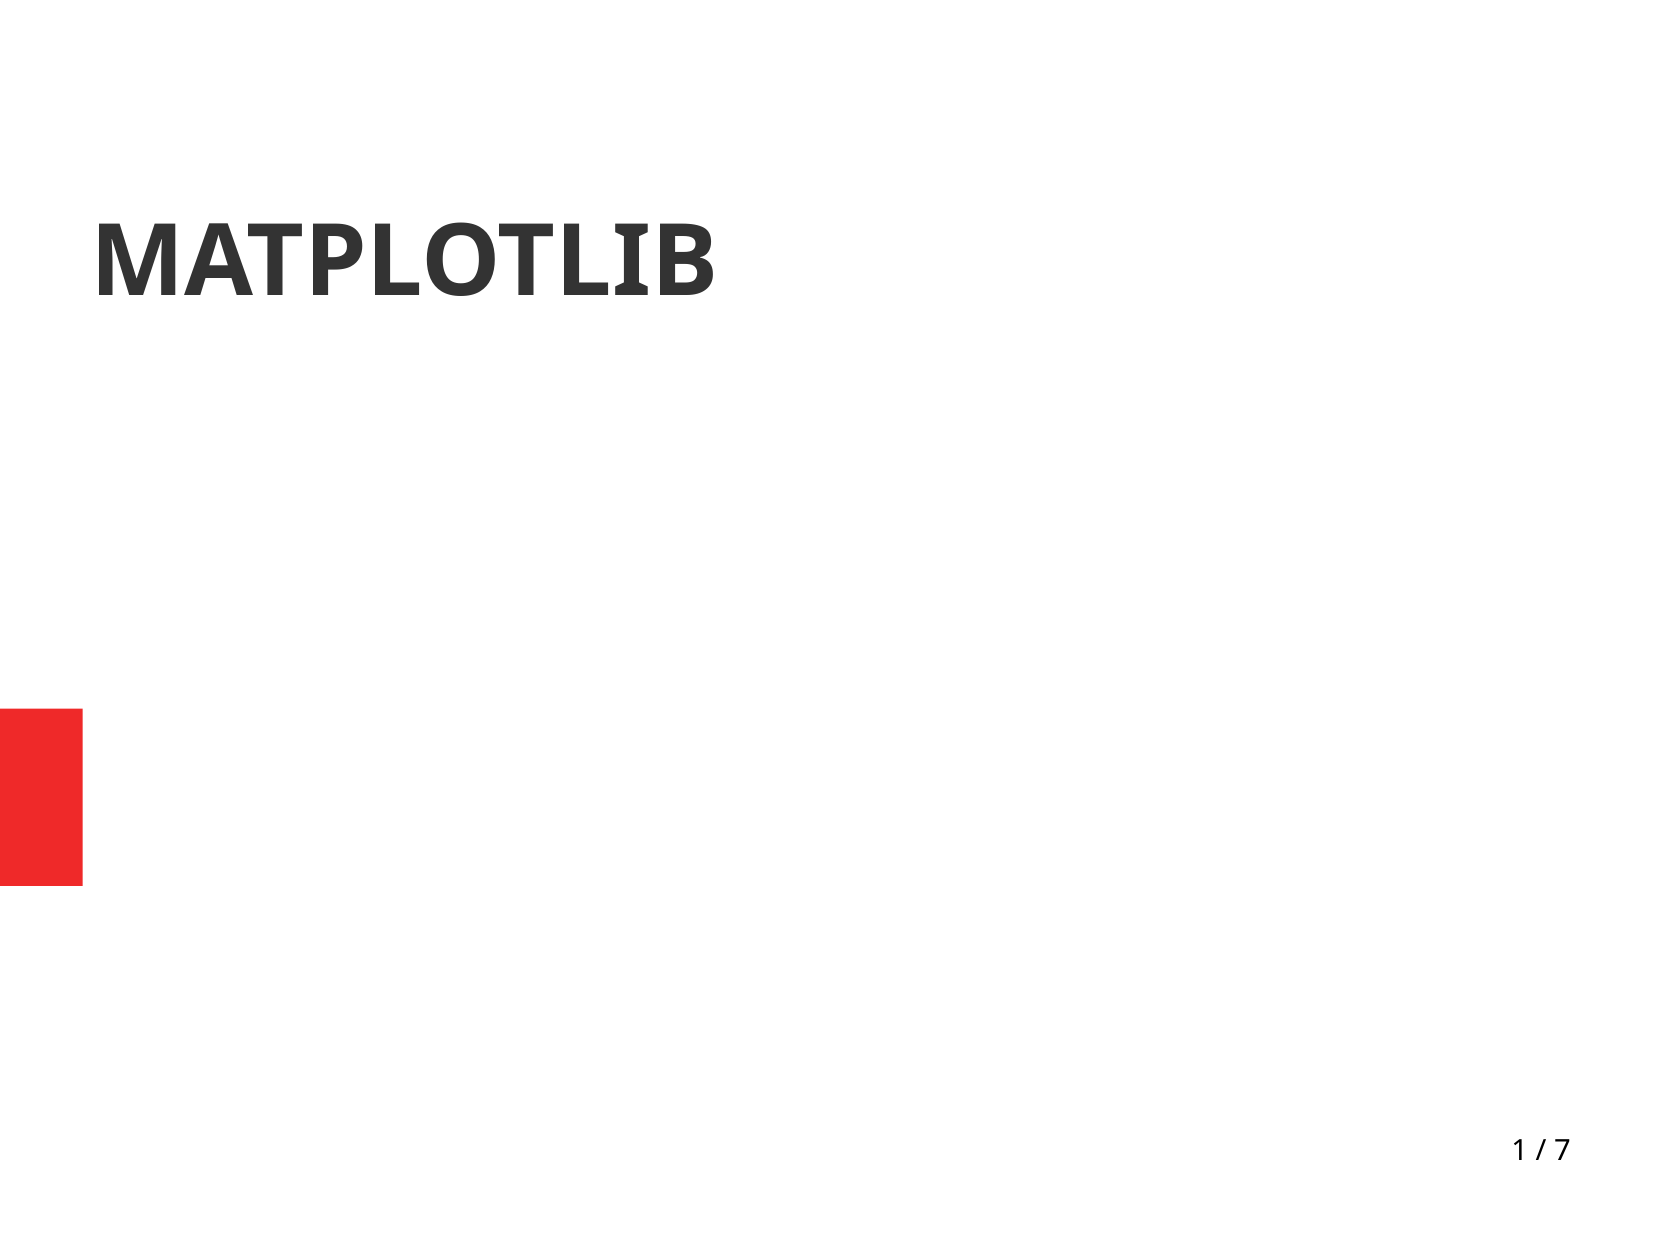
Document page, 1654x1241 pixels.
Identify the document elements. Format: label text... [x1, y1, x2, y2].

title MATPLOTLIB [90, 120, 1496, 393]
